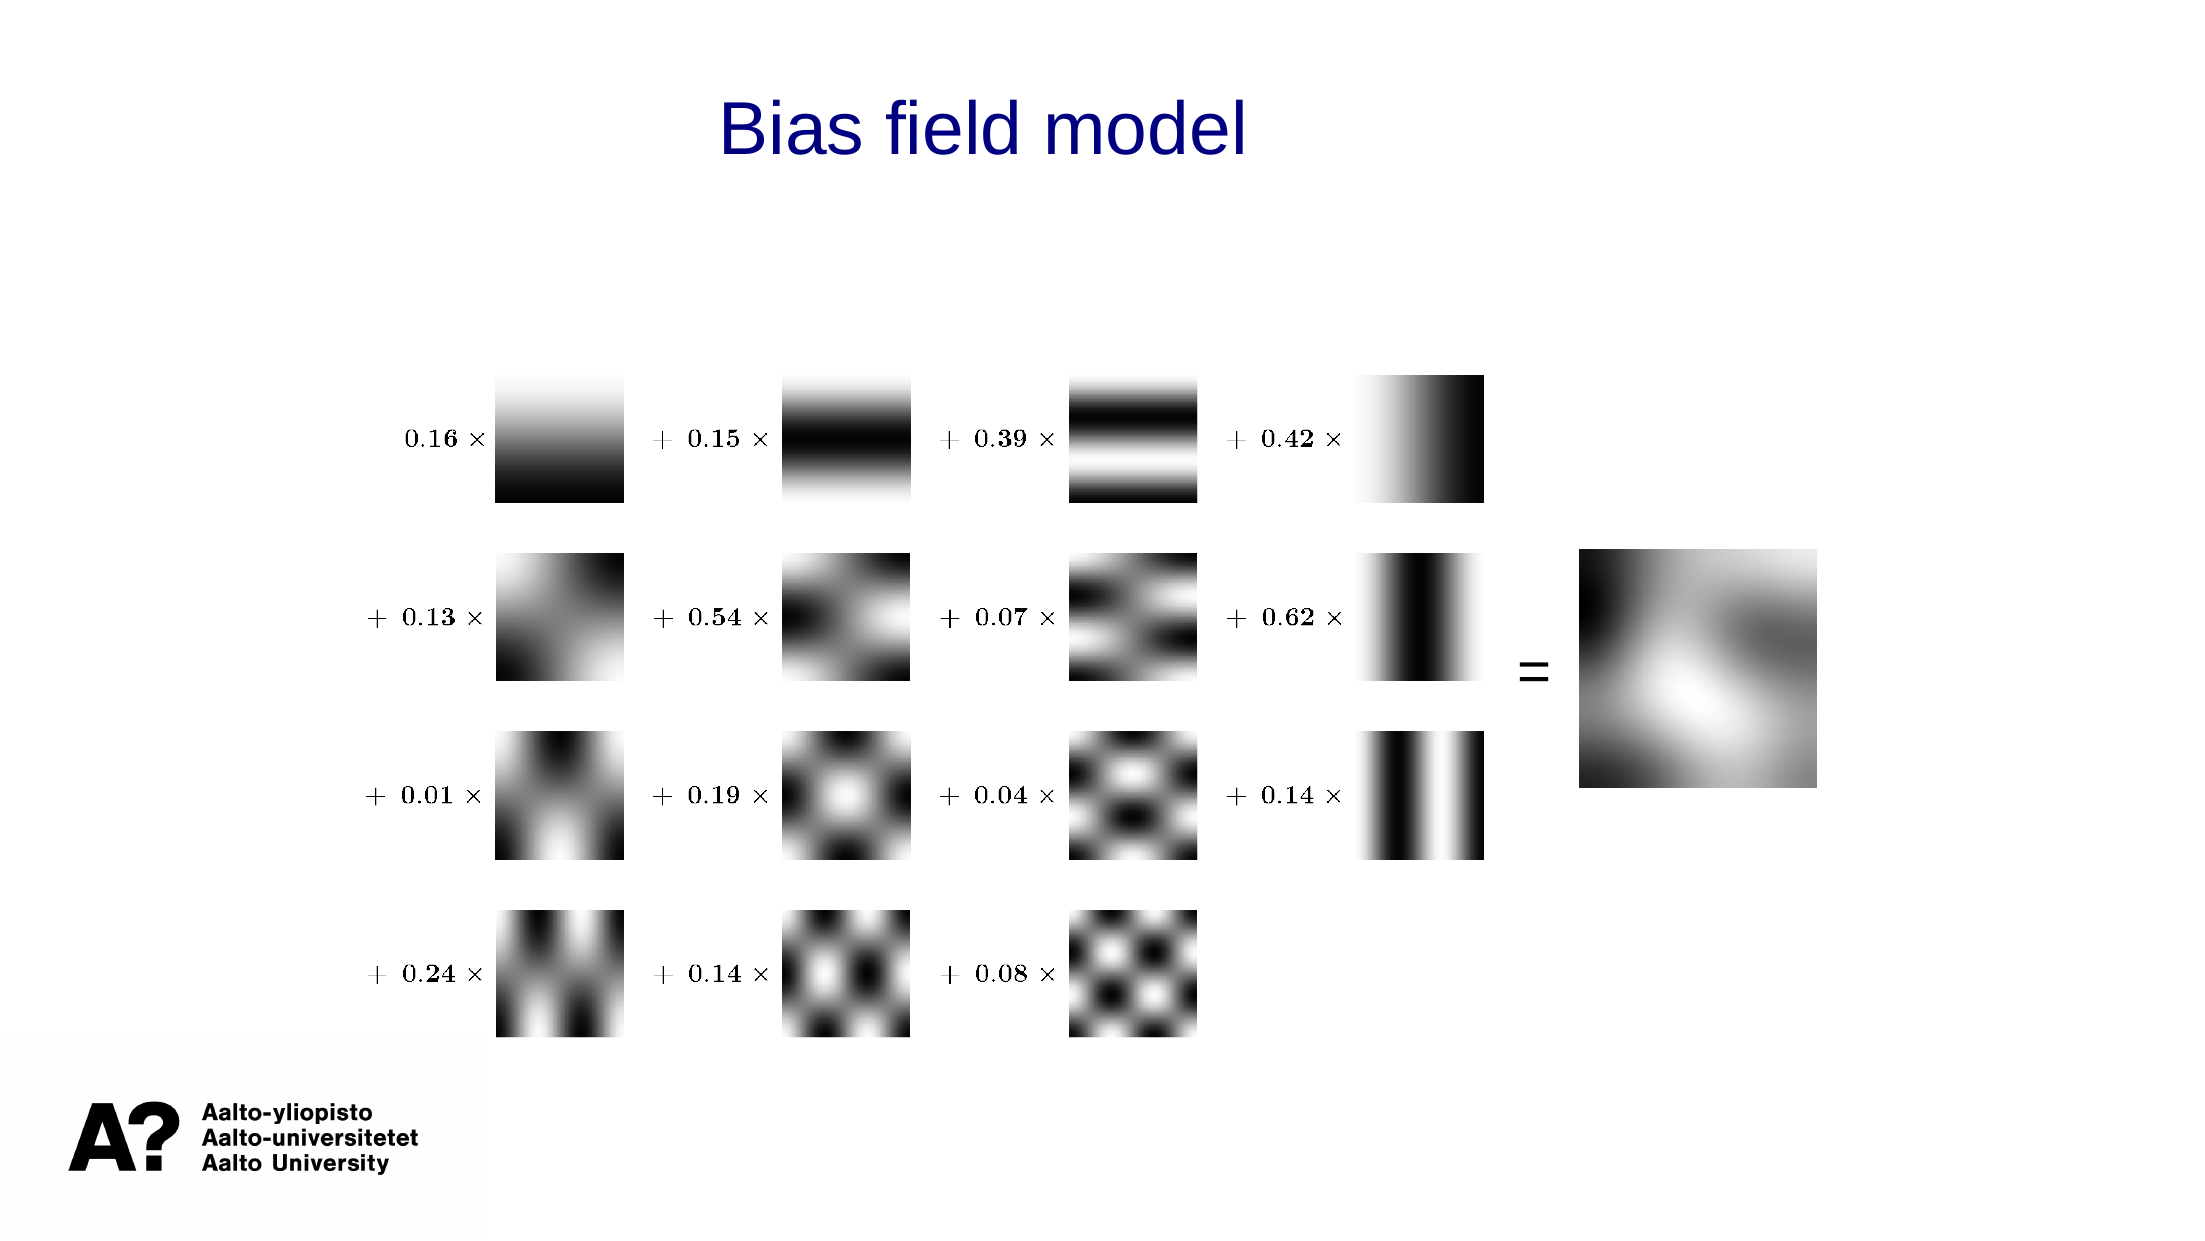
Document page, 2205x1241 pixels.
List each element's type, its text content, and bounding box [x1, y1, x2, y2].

title Bias field model [327, 65, 1640, 179]
text_box = [1502, 625, 1567, 711]
picture [0, 375, 1484, 1239]
picture [1579, 549, 1817, 788]
